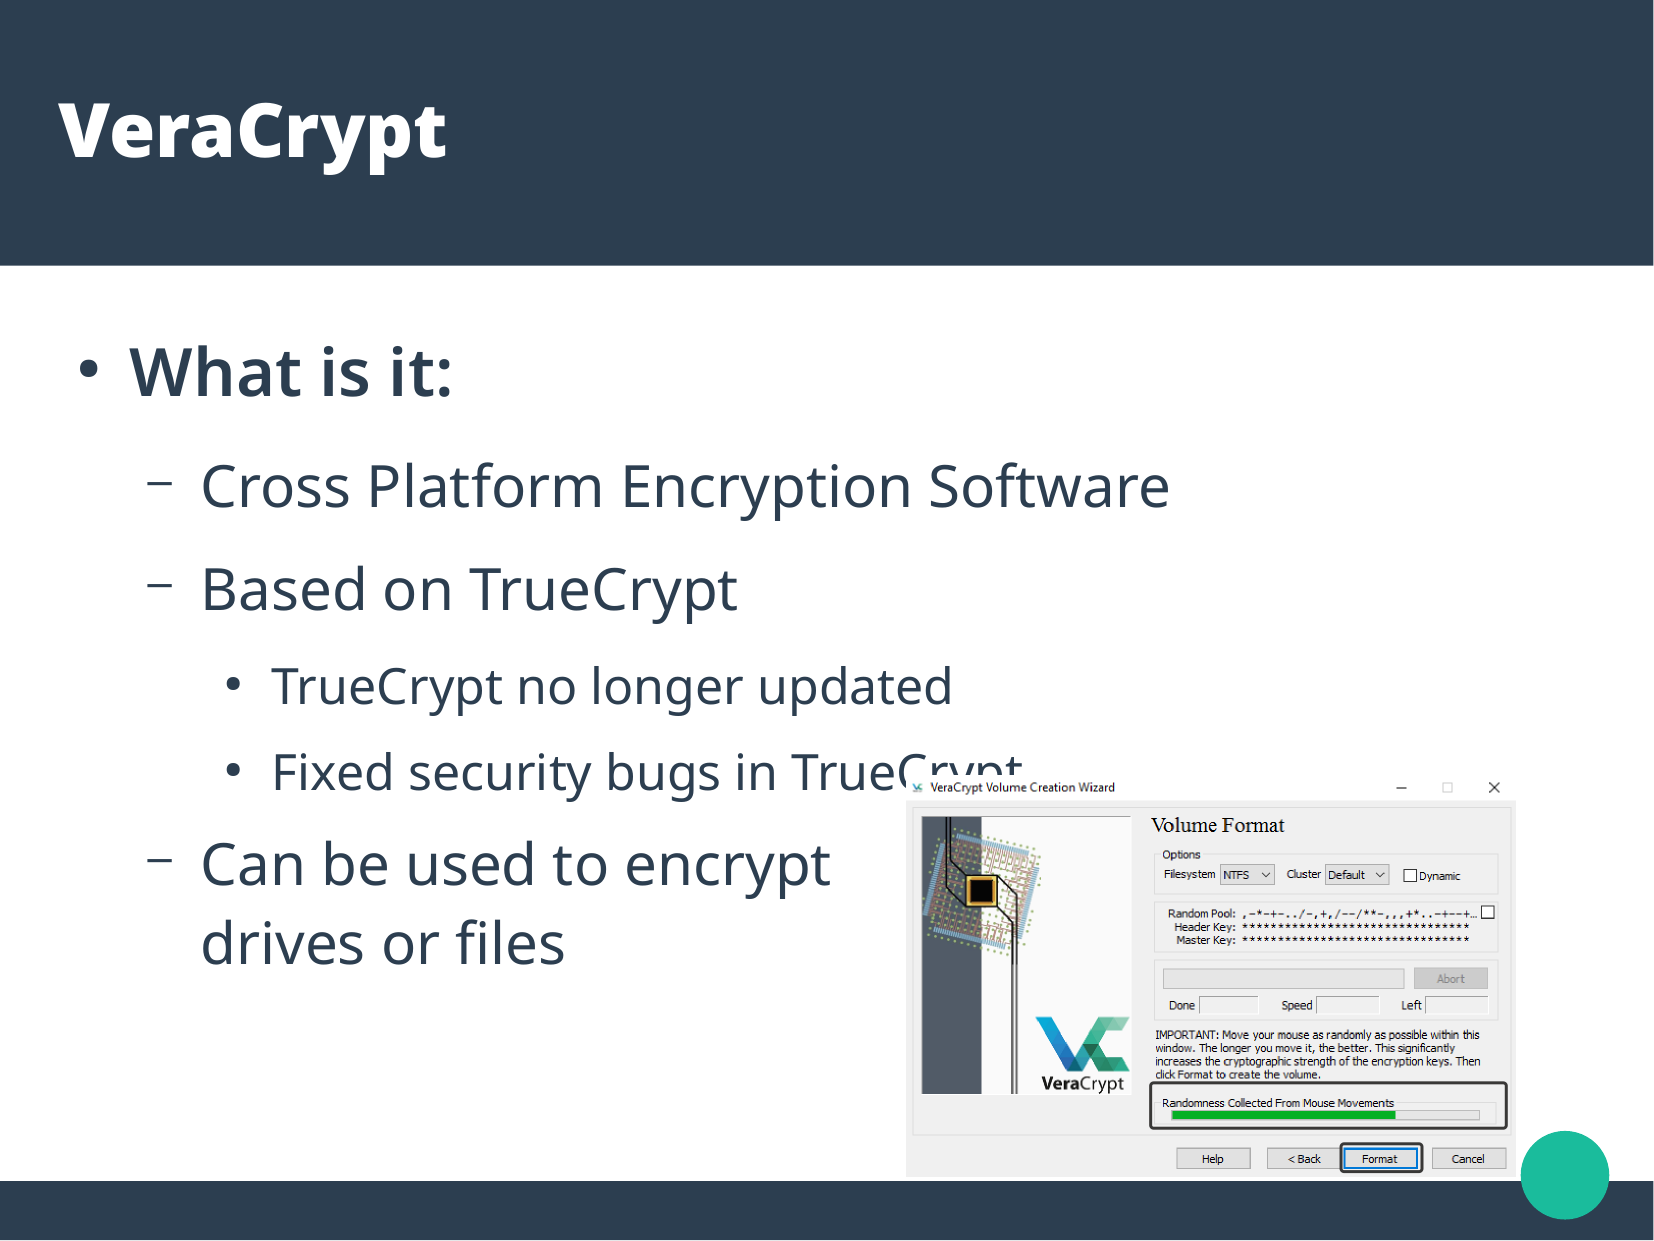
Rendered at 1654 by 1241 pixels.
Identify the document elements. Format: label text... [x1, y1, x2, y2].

title VeraCrypt [59, 49, 1595, 207]
list What is it: Cross Platform Encryption Software Based on TrueCrypt TrueCrypt no longer updated Fixed security bugs in TrueCrypt Can be used to encrypt drives or files [59, 324, 1595, 1152]
picture [906, 775, 1516, 1177]
